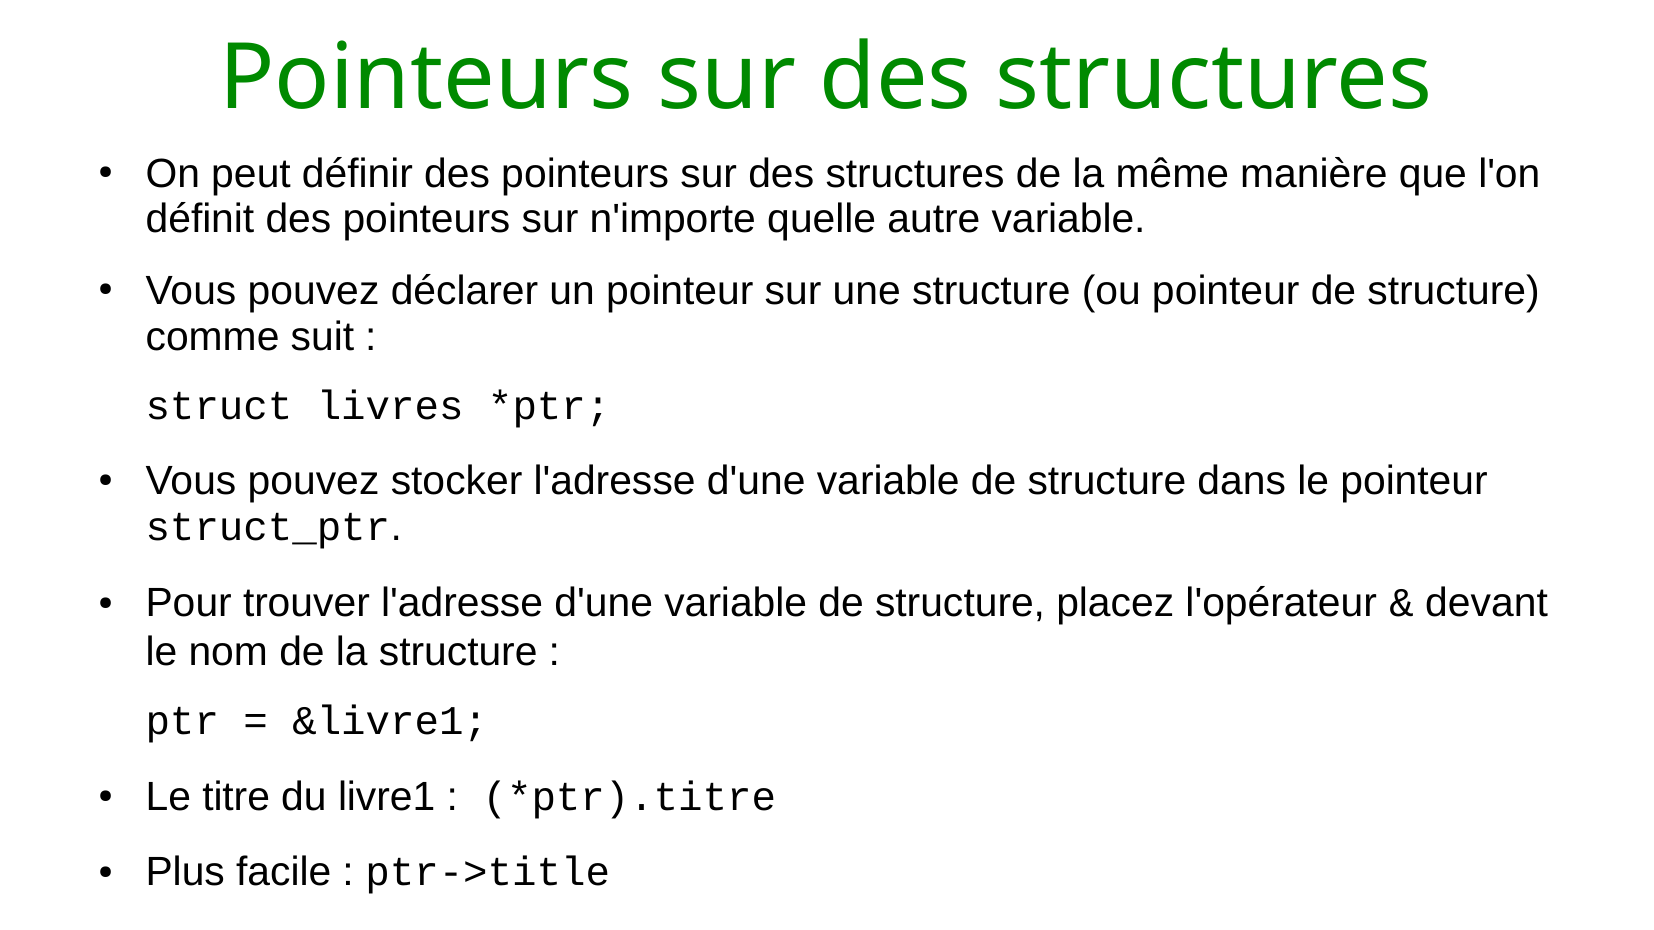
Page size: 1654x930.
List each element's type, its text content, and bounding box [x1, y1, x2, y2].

title Pointeurs sur des structures [82, 0, 1571, 150]
list On peut définir des pointeurs sur des structures de la même manière que l'on définit des pointeurs sur n'importe quelle autre variable. Vous pouvez déclarer un pointeur sur une structure (ou pointeur de structure) comme suit : struct livres *ptr; Vous pouvez stocker l'adresse d'une variable de structure dans le pointeur struct_ptr. Pour trouver l'adresse d'une variable de structure, placez l'opérateur & devant le nom de la structure : ptr = &livre1; Le titre du livre1 : (*ptr).titre Plus facile : ptr->title [82, 150, 1571, 901]
